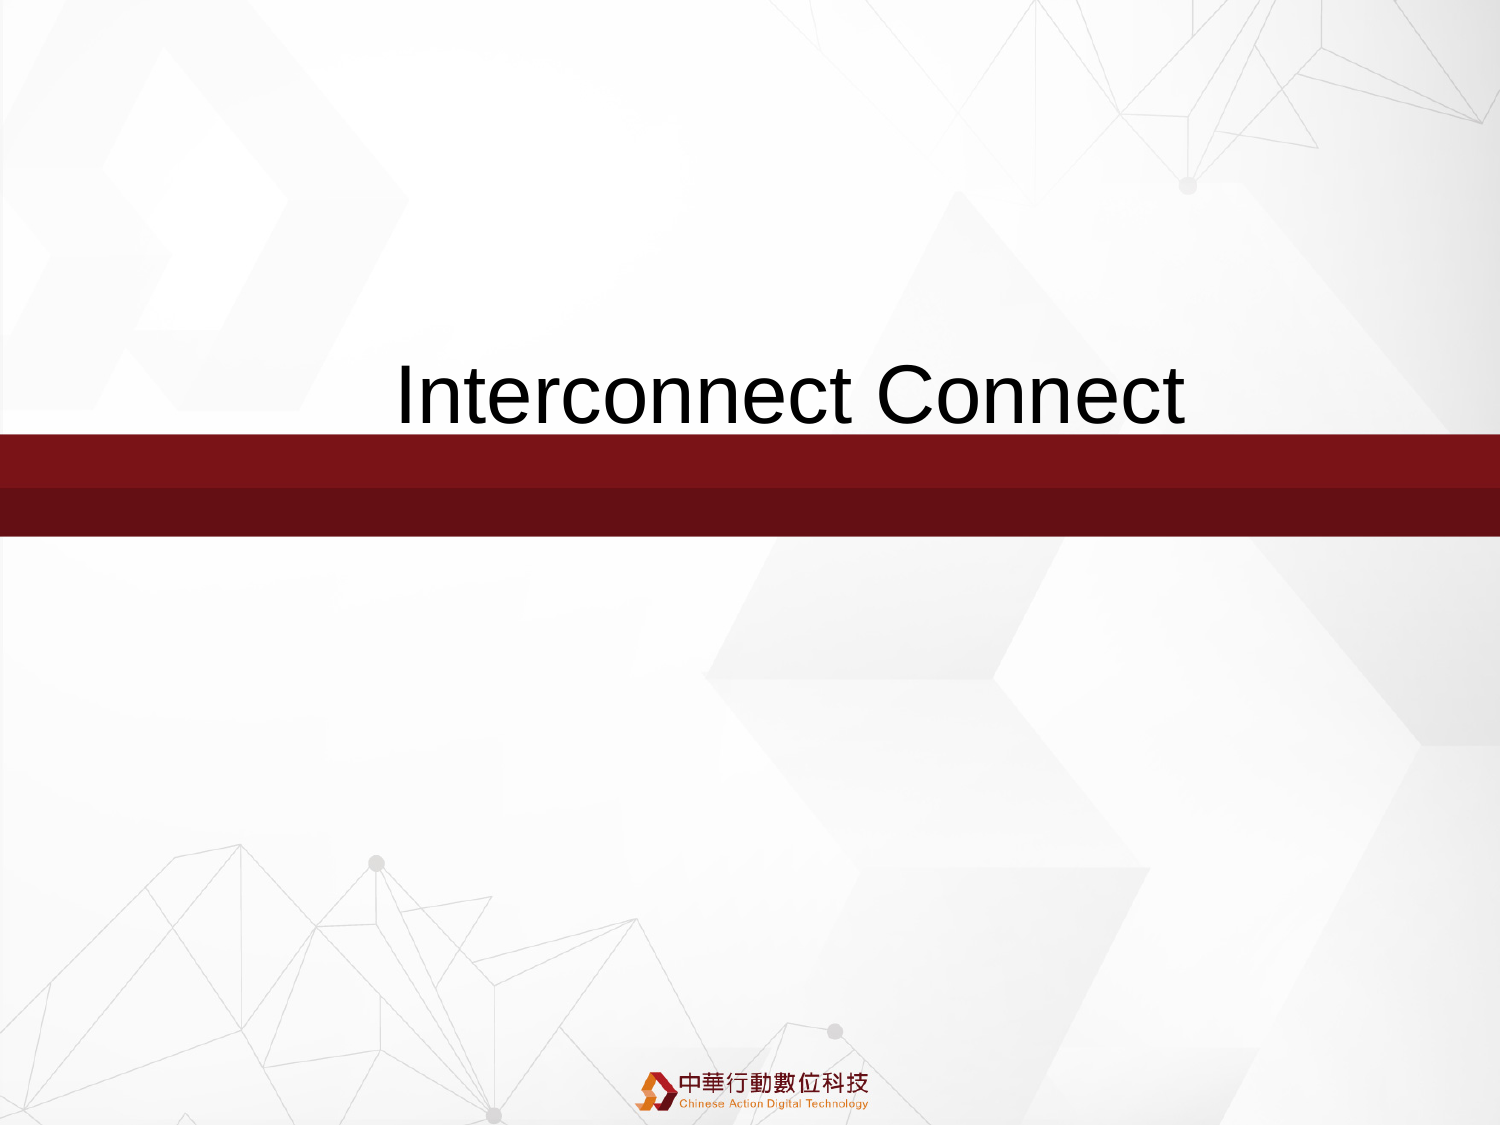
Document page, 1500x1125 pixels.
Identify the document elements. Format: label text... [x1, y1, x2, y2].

title Interconnect Connect [149, 332, 1401, 621]
picture [0, 0, 1500, 1125]
